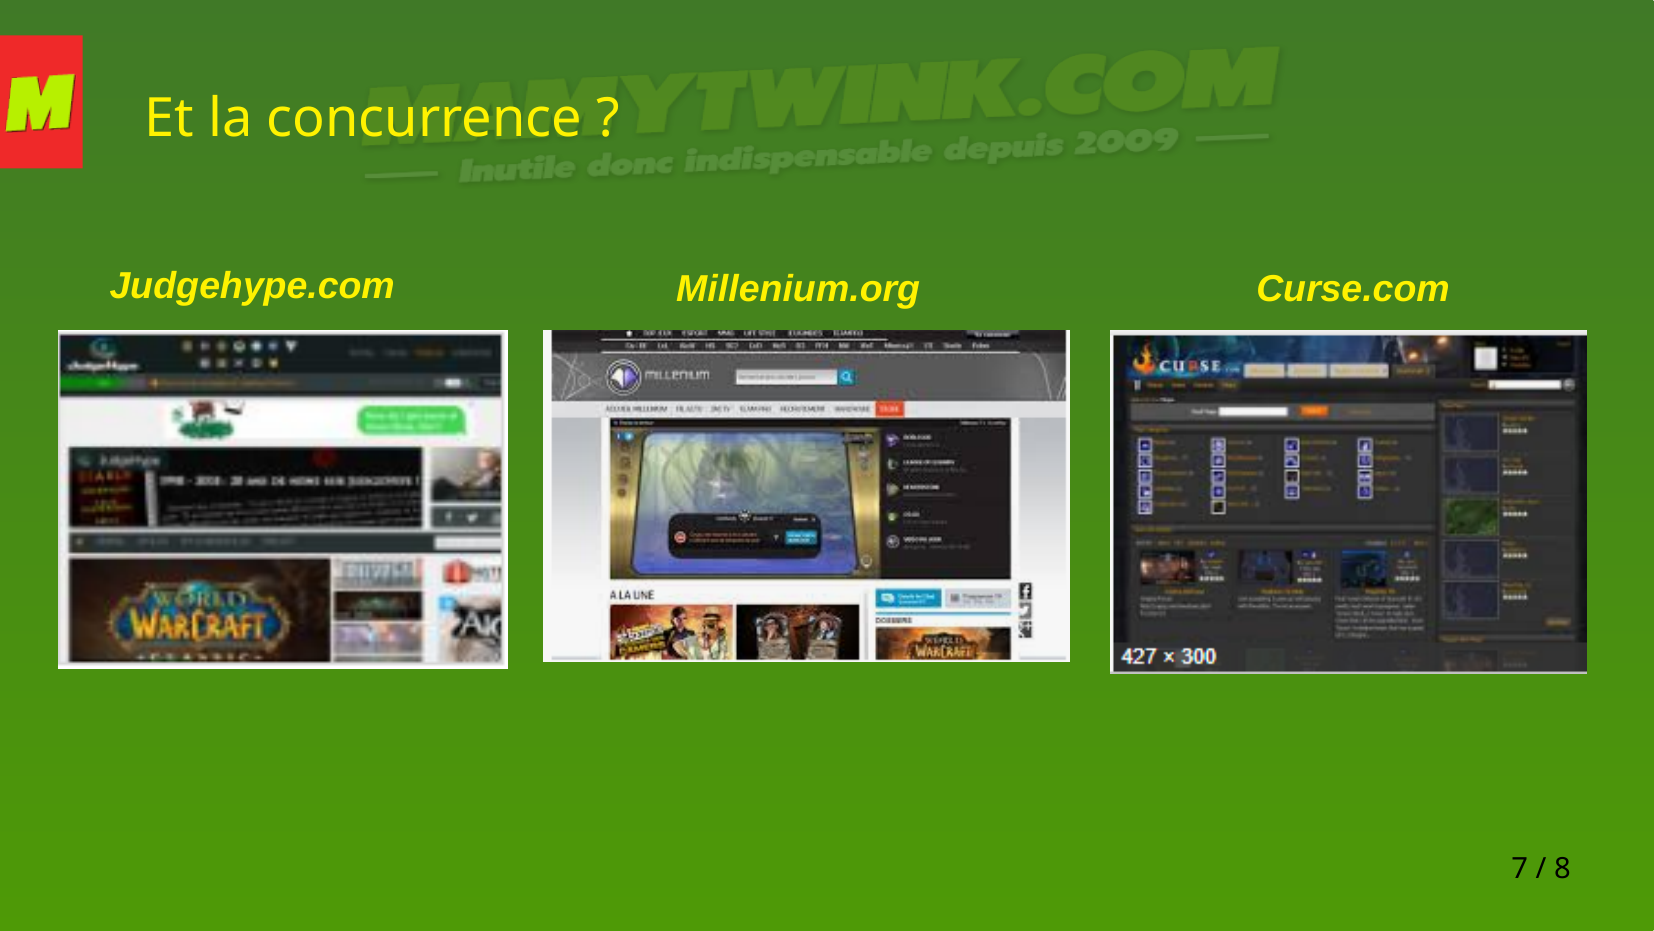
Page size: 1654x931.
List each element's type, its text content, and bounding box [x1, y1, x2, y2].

picture [1, 63, 80, 142]
text_box Curse.com [1241, 259, 1465, 317]
picture [357, 44, 1288, 190]
text_box Judgehype.com [94, 257, 411, 314]
text_box Millenium.org [661, 259, 936, 317]
picture [543, 330, 1070, 662]
text_box Et la concurrence ? [129, 70, 1134, 237]
picture [58, 330, 508, 669]
picture [1110, 330, 1587, 674]
